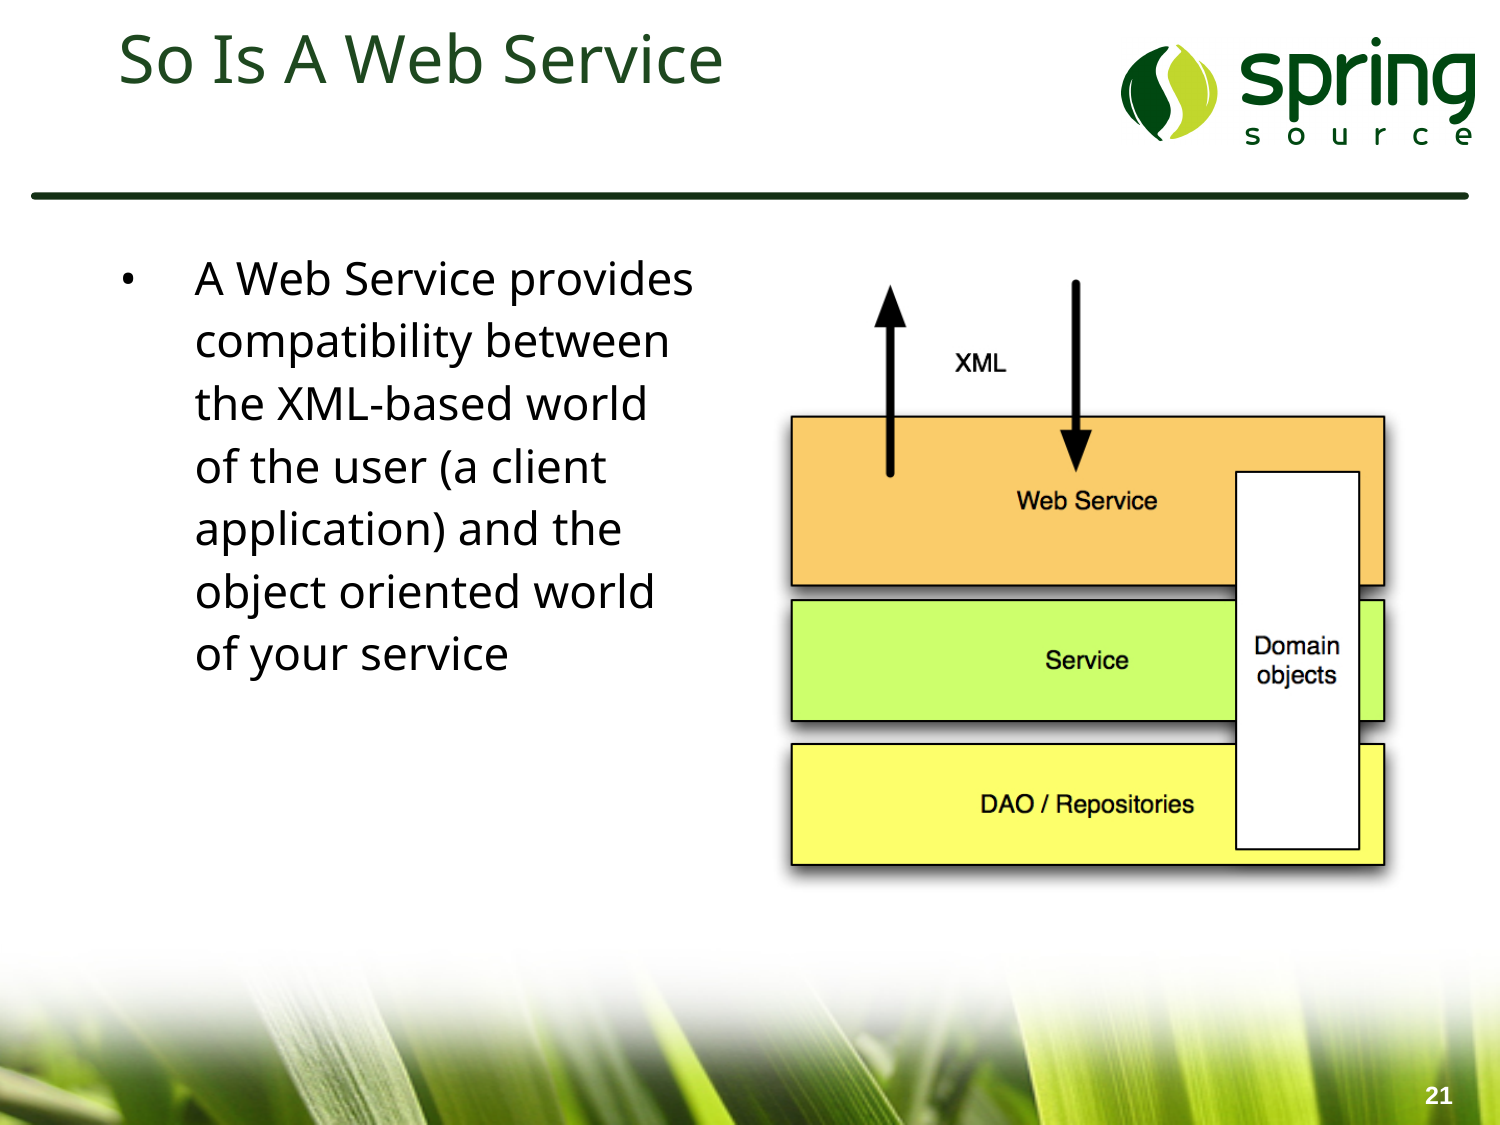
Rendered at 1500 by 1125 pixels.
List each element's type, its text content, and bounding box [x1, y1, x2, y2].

picture [1136, 37, 1475, 145]
picture [750, 254, 1426, 915]
list A Web Service provides compatibility between the XML-based world of the user (a client application) and the object oriented world of your service [104, 238, 718, 909]
title So Is A Web Service [103, 14, 1136, 193]
picture [0, 944, 1500, 1125]
